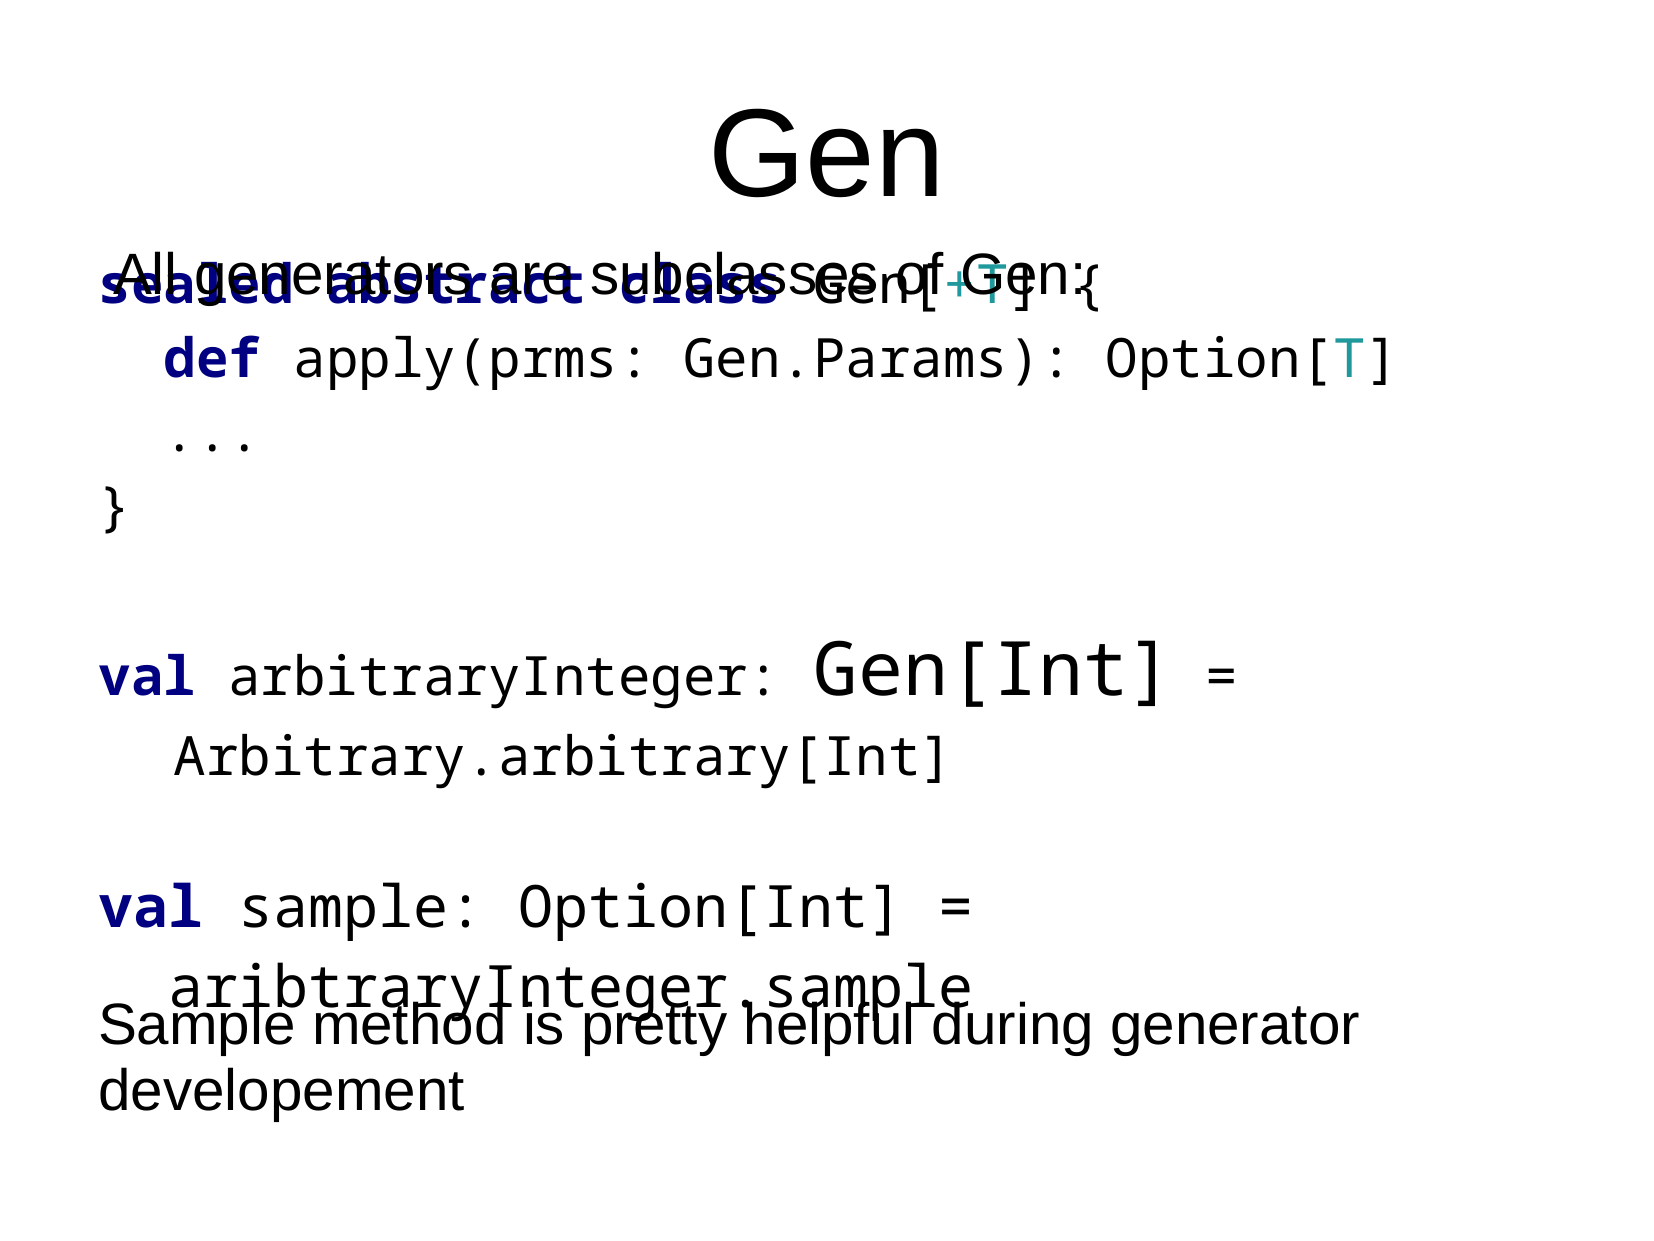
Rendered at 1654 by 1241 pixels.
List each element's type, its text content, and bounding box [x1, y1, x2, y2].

title Gen [82, 49, 1571, 257]
text_box Sample method is pretty helpful during generator developement [83, 984, 1599, 1150]
text_box All generators are subclasses of Gen: [98, 234, 1374, 315]
subtitle sealed abstract class Gen[+T] { def apply(prms: Gen.Params): Option[T] ... } val arbitraryInteger: Gen[Int] = Arbitrary.arbitrary[Int] val sample: Option[Int] = aribtraryInteger.sample [98, 358, 1524, 984]
